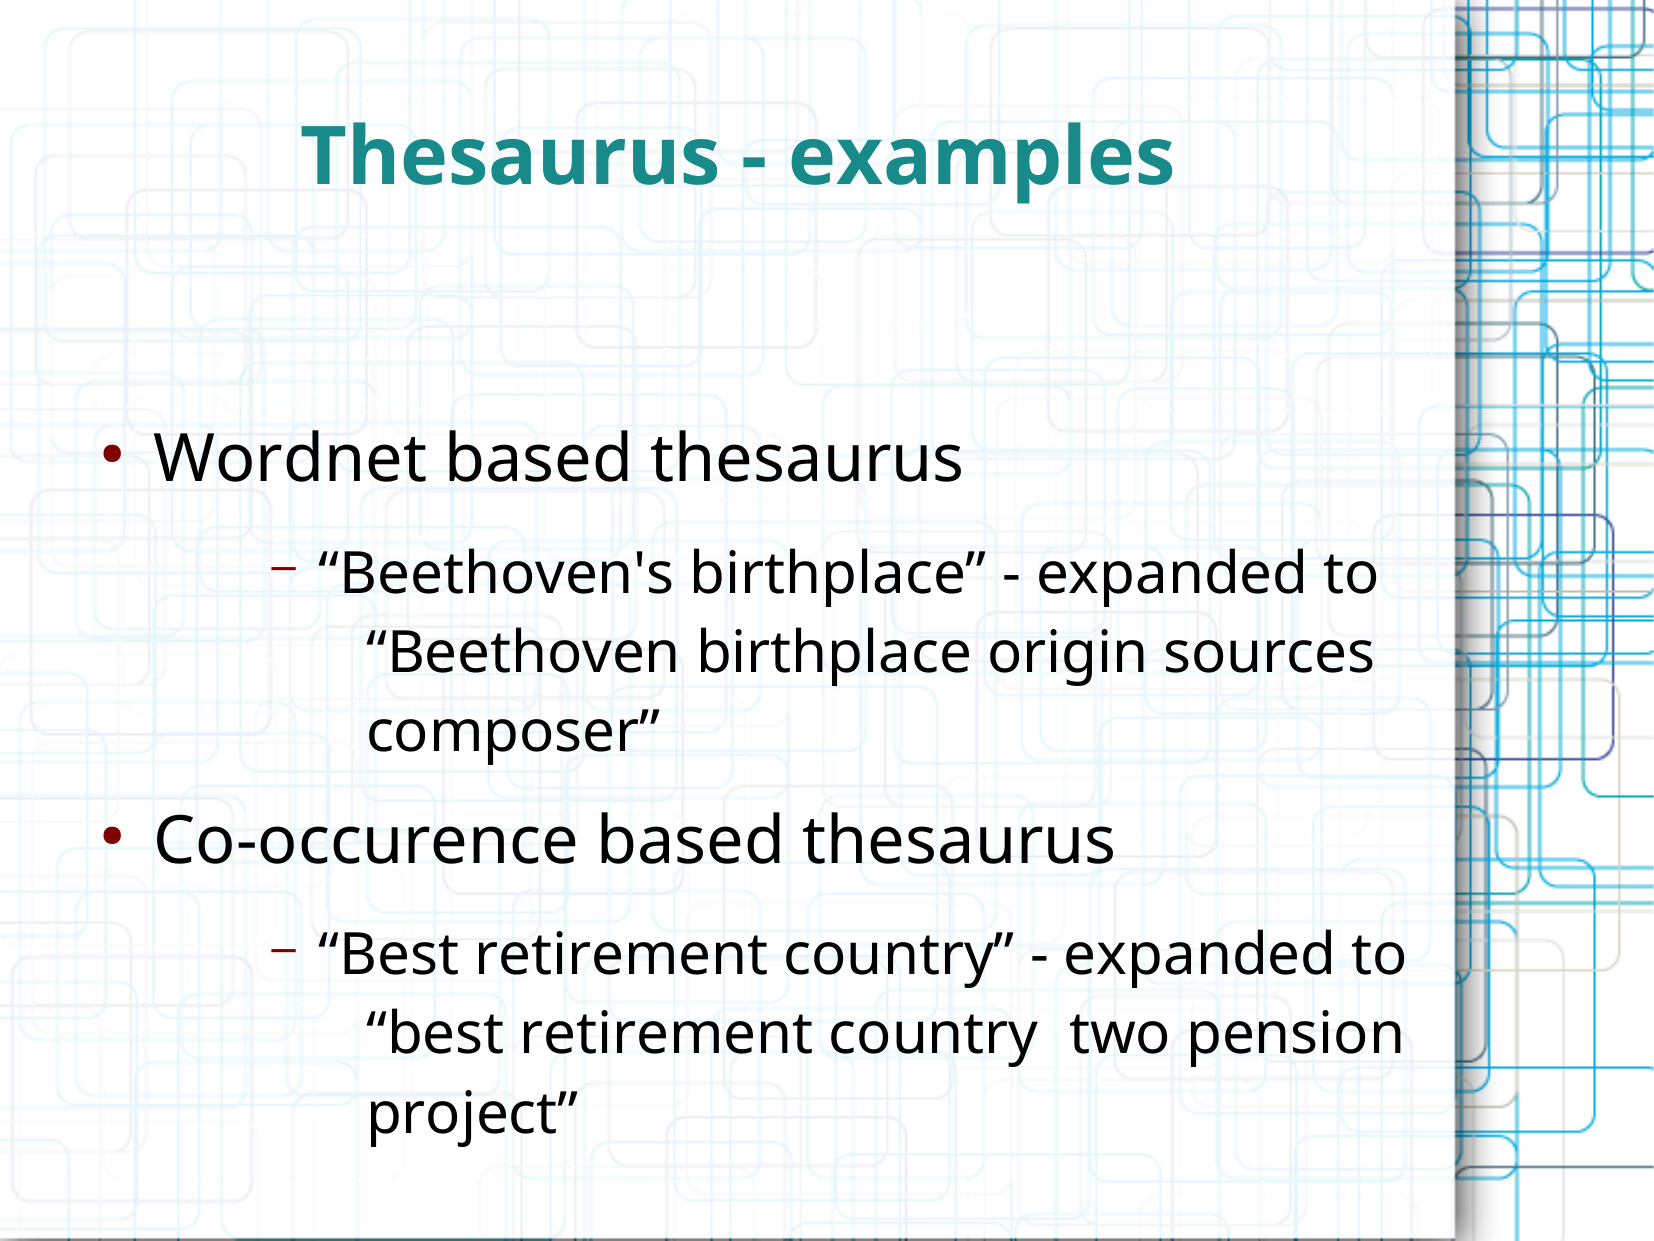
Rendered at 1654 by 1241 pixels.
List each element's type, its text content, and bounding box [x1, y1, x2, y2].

picture [0, 0, 1654, 1241]
title Thesaurus - examples [59, 49, 1418, 257]
list Wordnet based thesaurus “Beethoven's birthplace” - expanded to “Beethoven birthplace origin sources composer” Co-occurence based thesaurus “Best retirement country” - expanded to “best retirement country two pension project” [82, 290, 1418, 1019]
